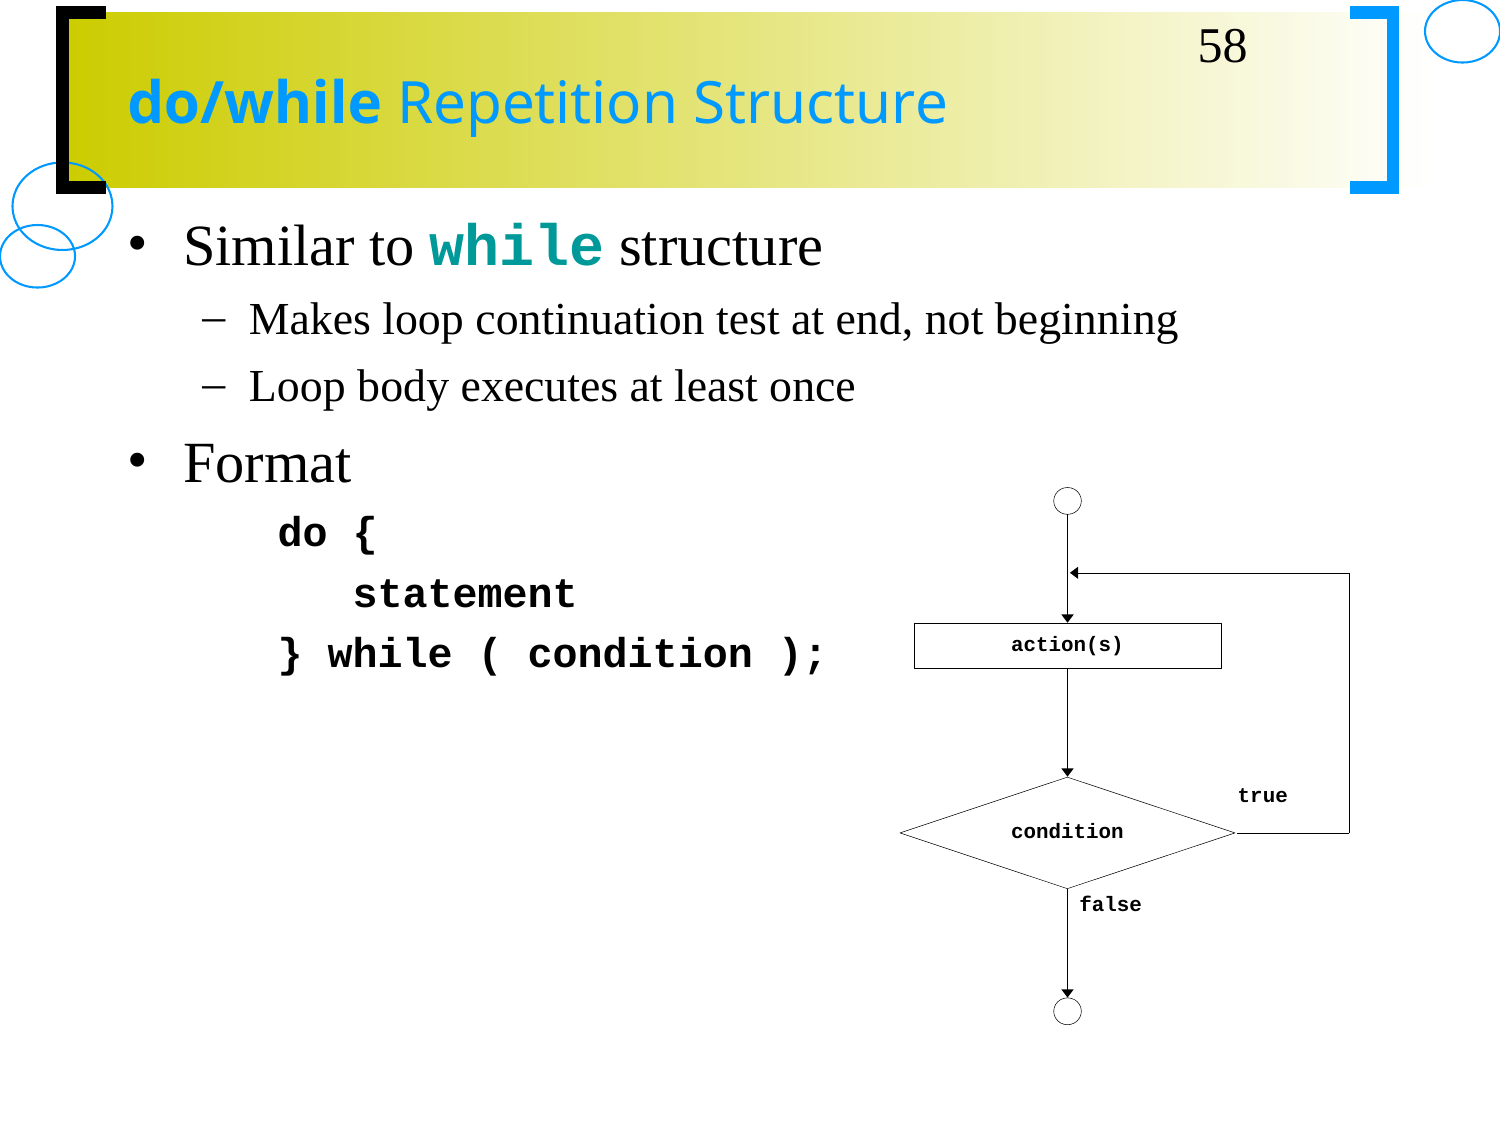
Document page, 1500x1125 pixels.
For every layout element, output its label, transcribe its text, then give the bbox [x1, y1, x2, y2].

text_box [899, 777, 1236, 852]
text_box true [1237, 781, 1337, 833]
text_box [975, 858, 1160, 889]
title do/while Repetition Structure [112, 12, 1388, 188]
text_box action(s) [955, 630, 1180, 670]
text_box false [1079, 890, 1201, 945]
text_box condition [955, 817, 1180, 858]
list Similar to while structure Makes loop continuation test at end, not beginning Loop body executes at least once Format do { statement } while ( condition ); [112, 199, 1388, 1063]
